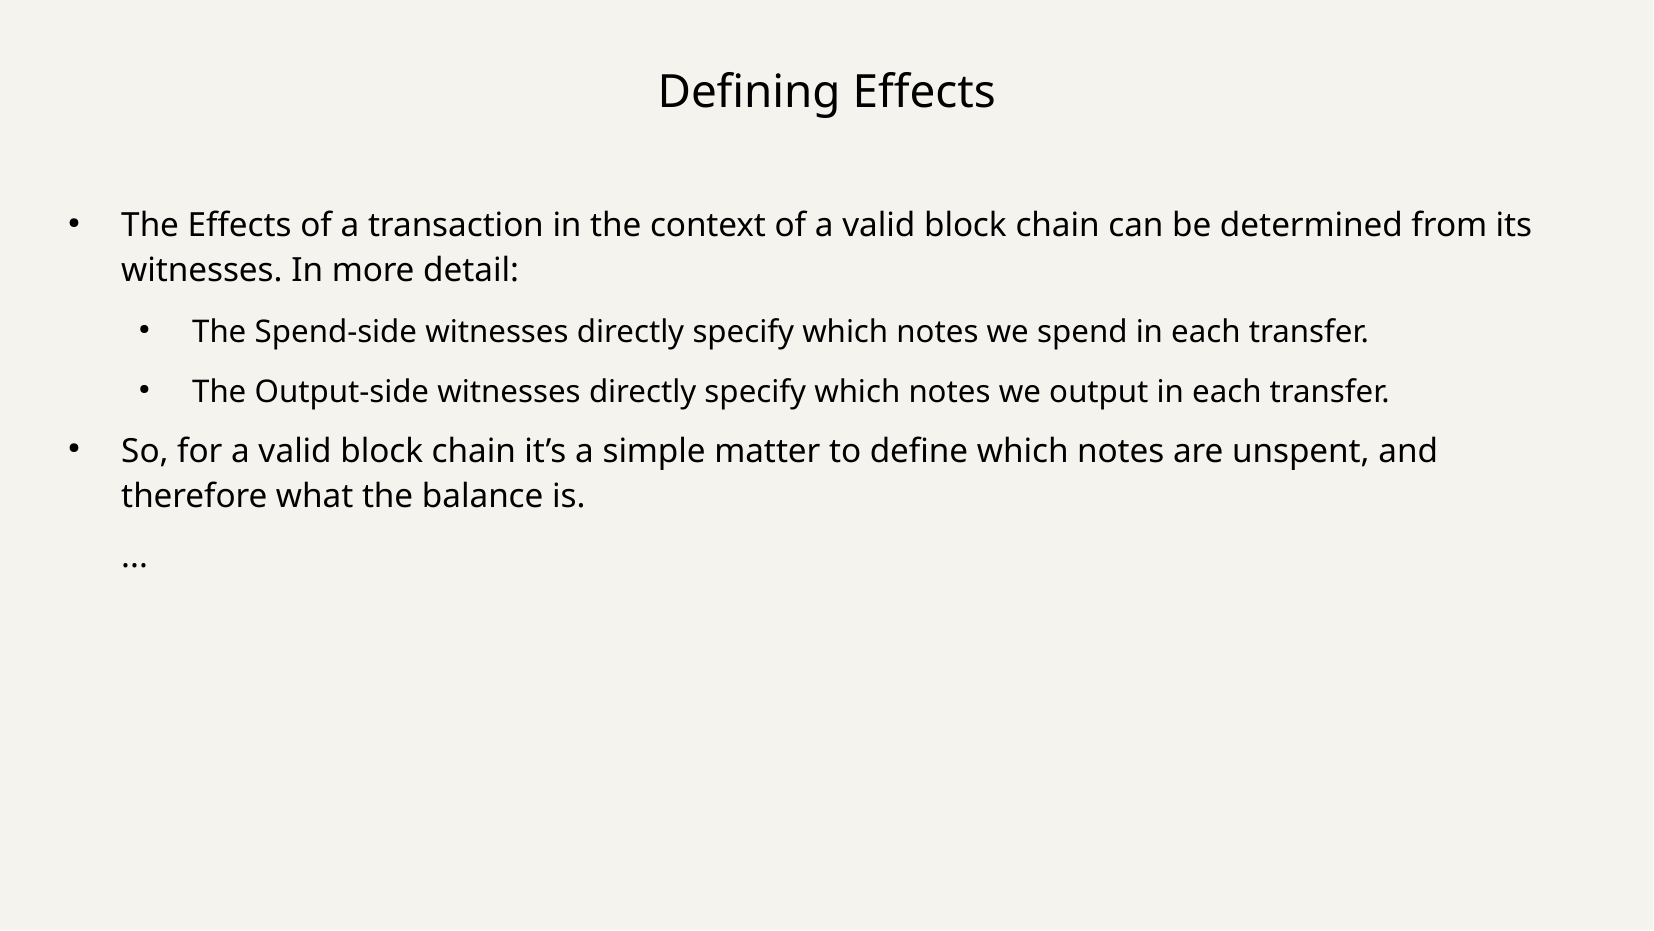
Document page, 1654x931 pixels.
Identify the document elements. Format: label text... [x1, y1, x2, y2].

title Defining Effects [82, 58, 1571, 121]
list The Effects of a transaction in the context of a valid block chain can be determined from its witnesses. In more detail: The Spend-side witnesses directly specify which notes we spend in each transfer. The Output-side witnesses directly specify which notes we output in each transfer. So, for a valid block chain it’s a simple matter to define which notes are unspent, and therefore what the balance is. ... [50, 200, 1586, 886]
